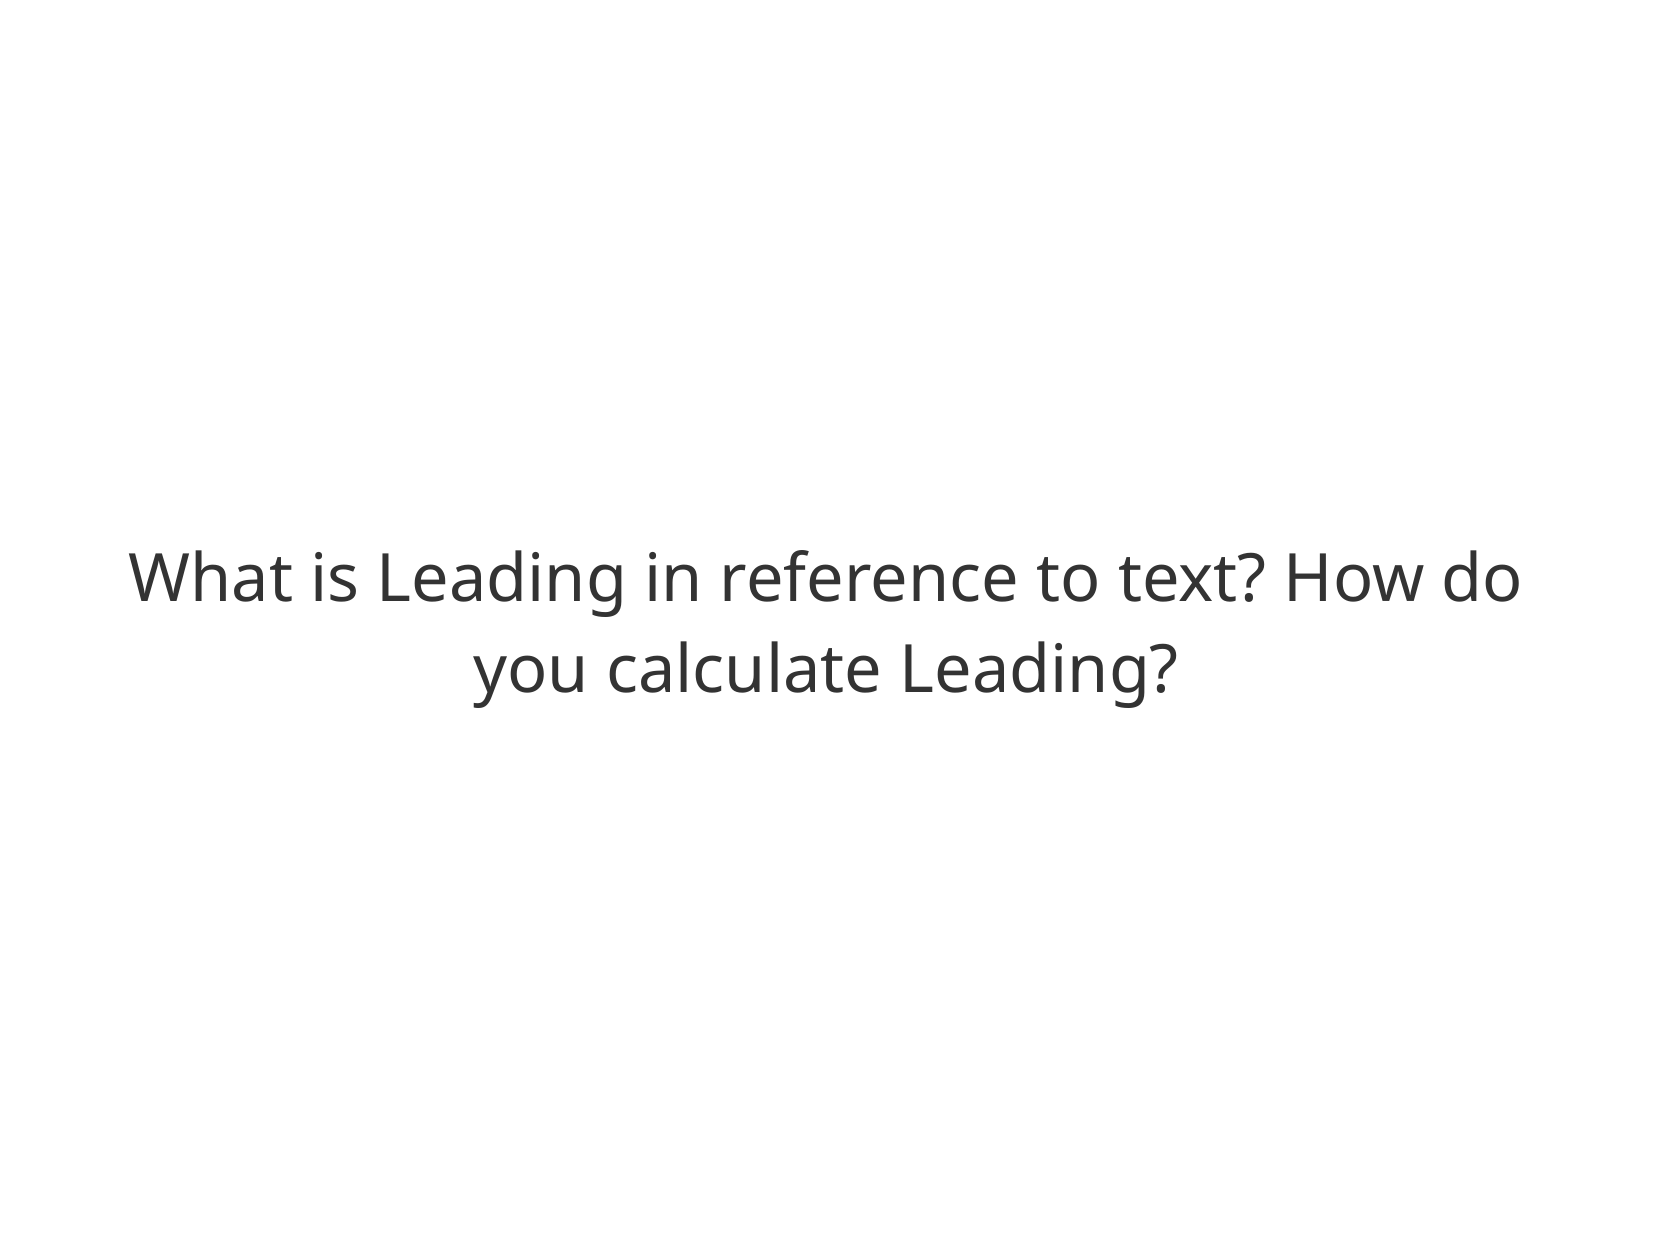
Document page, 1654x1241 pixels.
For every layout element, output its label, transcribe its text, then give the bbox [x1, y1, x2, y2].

subtitle What is Leading in reference to text? How do you calculate Leading? [82, 49, 1571, 1193]
